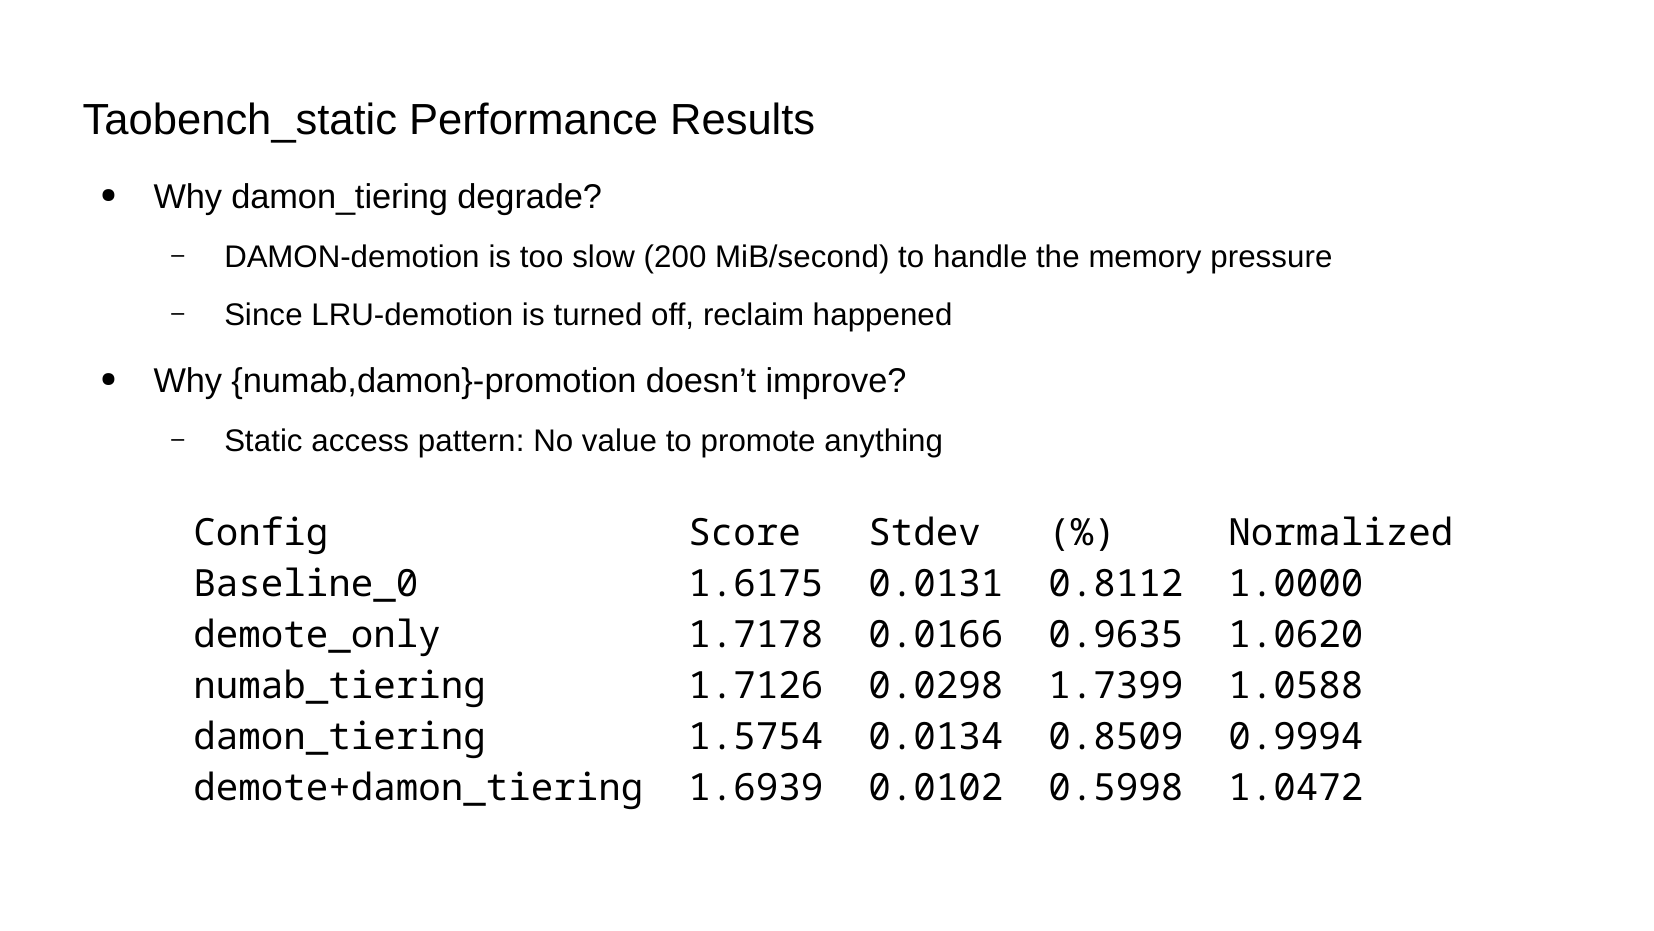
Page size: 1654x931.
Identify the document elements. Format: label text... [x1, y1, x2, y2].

title Taobench_static Performance Results [82, 81, 1571, 157]
list Why damon_tiering degrade? DAMON-demotion is too slow (200 MiB/second) to handle the memory pressure Since LRU-demotion is turned off, reclaim happened Why {numab,damon}-promotion doesn’t improve? Static access pattern: No value to promote anything [82, 177, 1571, 833]
text_box Config Score Stdev (%) Normalized Baseline_0 1.6175 0.0131 0.8112 1.0000 demote_only 1.7178 0.0166 0.9635 1.0620 numab_tiering 1.7126 0.0298 1.7399 1.0588 damon_tiering 1.5754 0.0134 0.8509 0.9994 demote+damon_tiering 1.6939 0.0102 0.5998 1.0472 [178, 497, 1469, 819]
